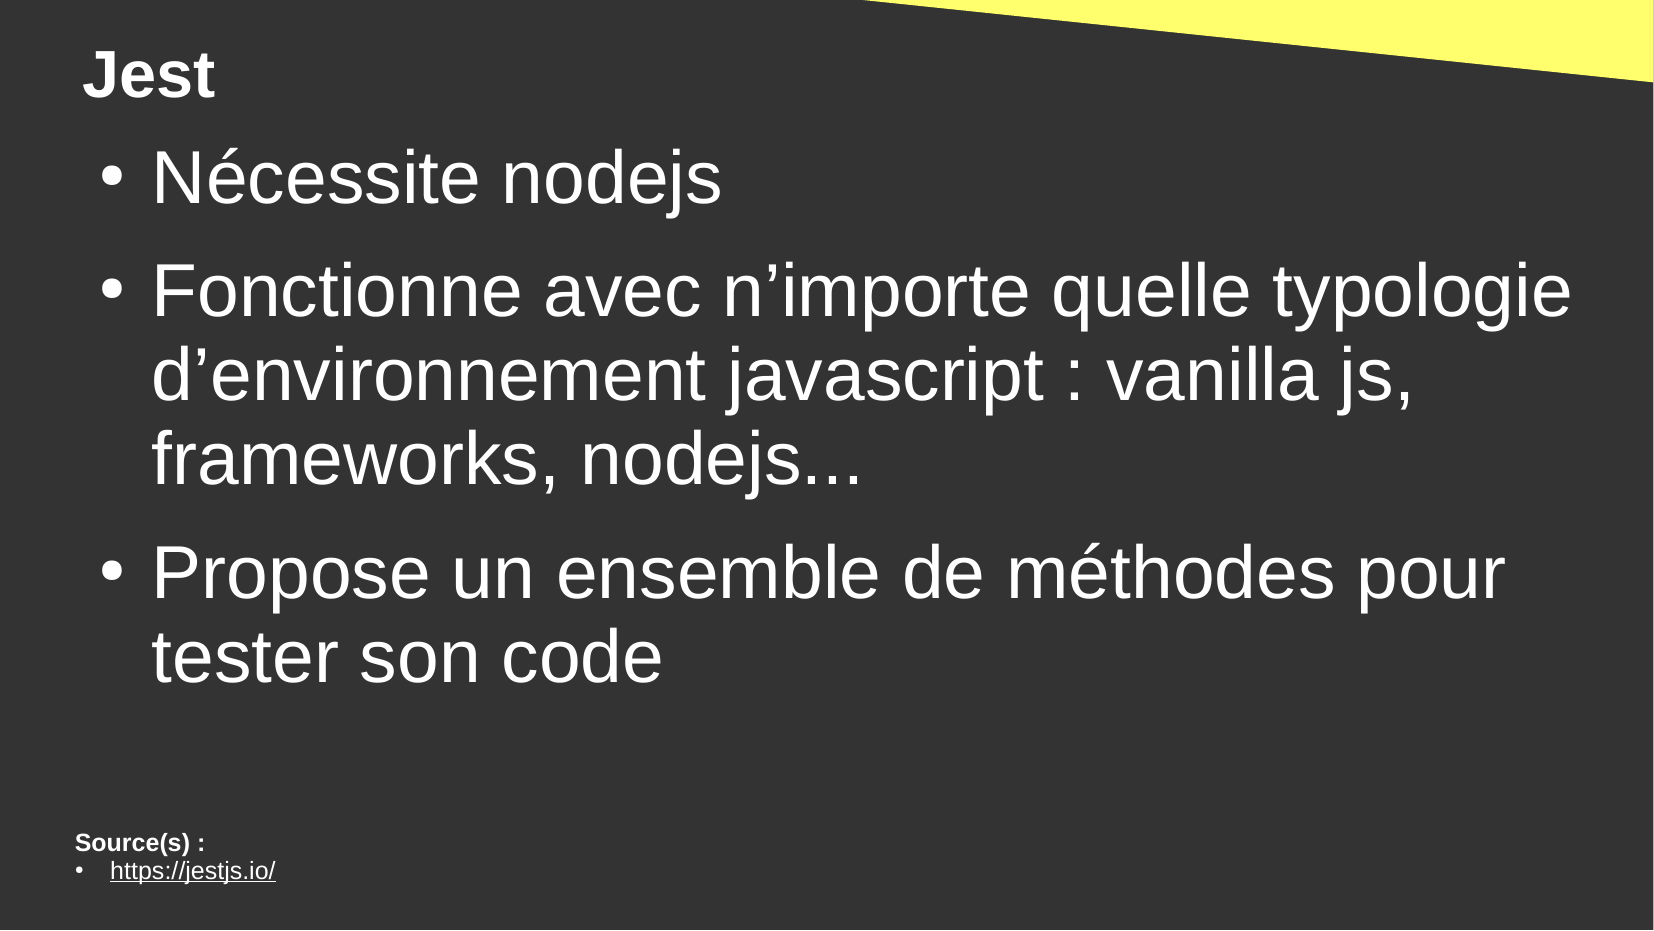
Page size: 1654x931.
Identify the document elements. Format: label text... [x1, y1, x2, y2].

title Jest [82, 37, 1571, 114]
text_box Source(s) : https://jestjs.io/ [59, 821, 1546, 906]
text_box [862, 0, 1654, 83]
list Nécessite nodejs Fonctionne avec n’importe quelle typologie d’environnement javascript : vanilla js, frameworks, nodejs... Propose un ensemble de méthodes pour tester son code [80, 135, 1619, 721]
